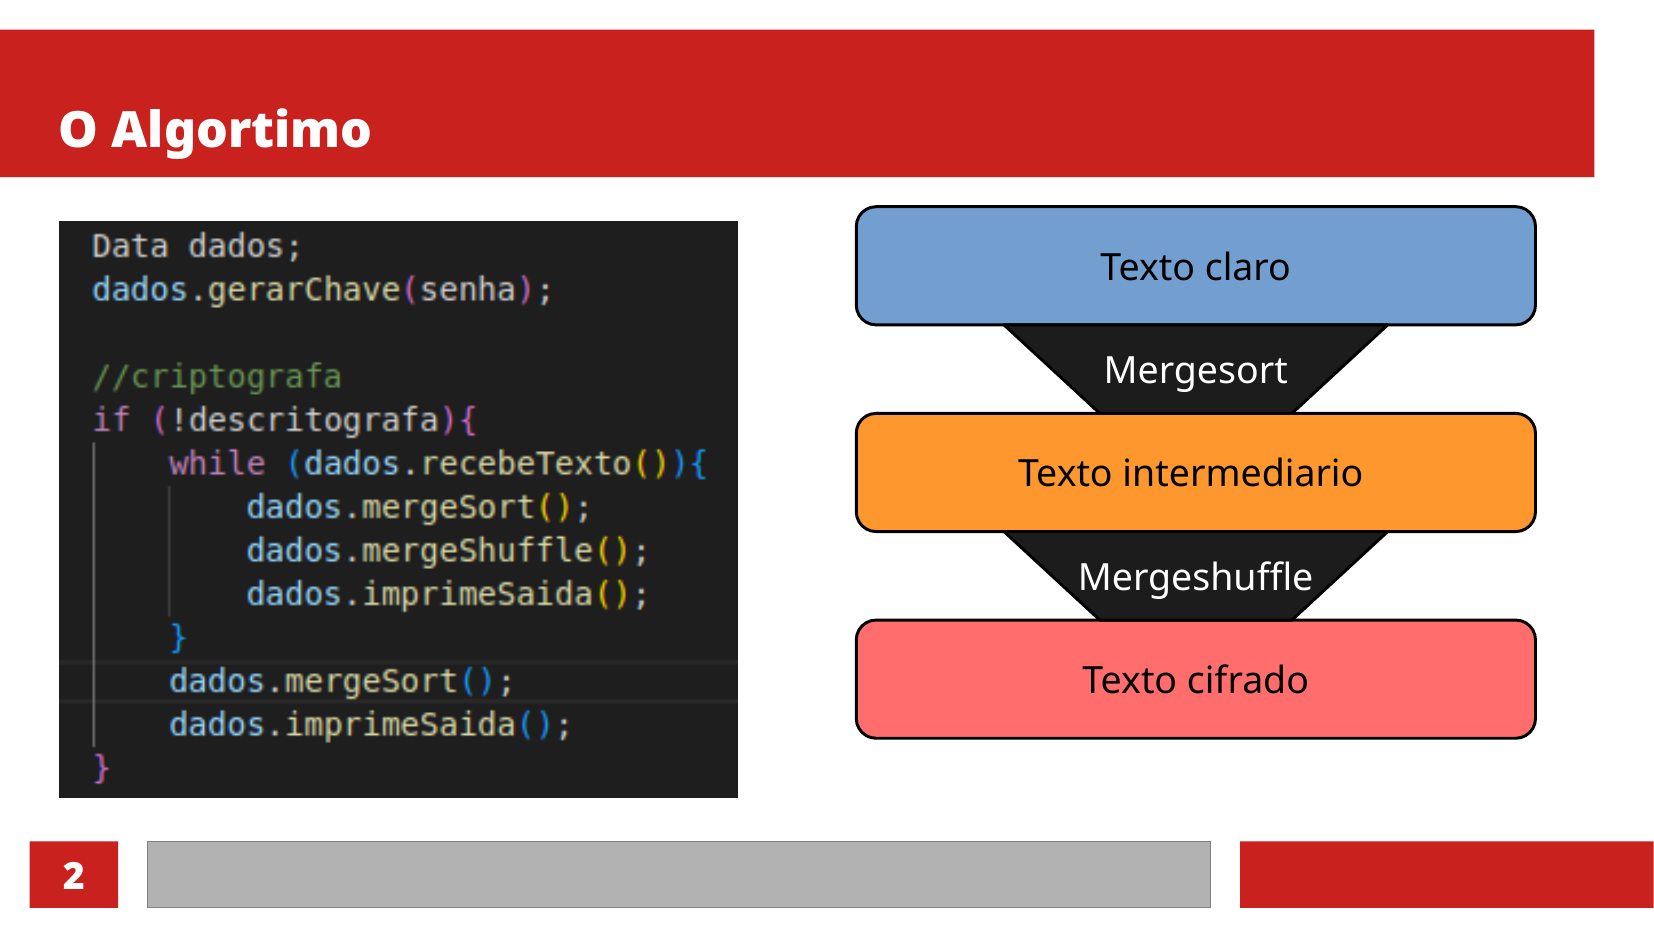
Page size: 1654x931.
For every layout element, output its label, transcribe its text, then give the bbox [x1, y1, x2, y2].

title O Algortimo [59, 44, 1595, 163]
text_box Texto cifrado [856, 620, 1536, 739]
text_box Texto claro [856, 206, 1536, 325]
text_box Mergeshuffle [1003, 531, 1388, 621]
text_box Mergesort [1003, 324, 1388, 414]
picture [59, 221, 738, 798]
